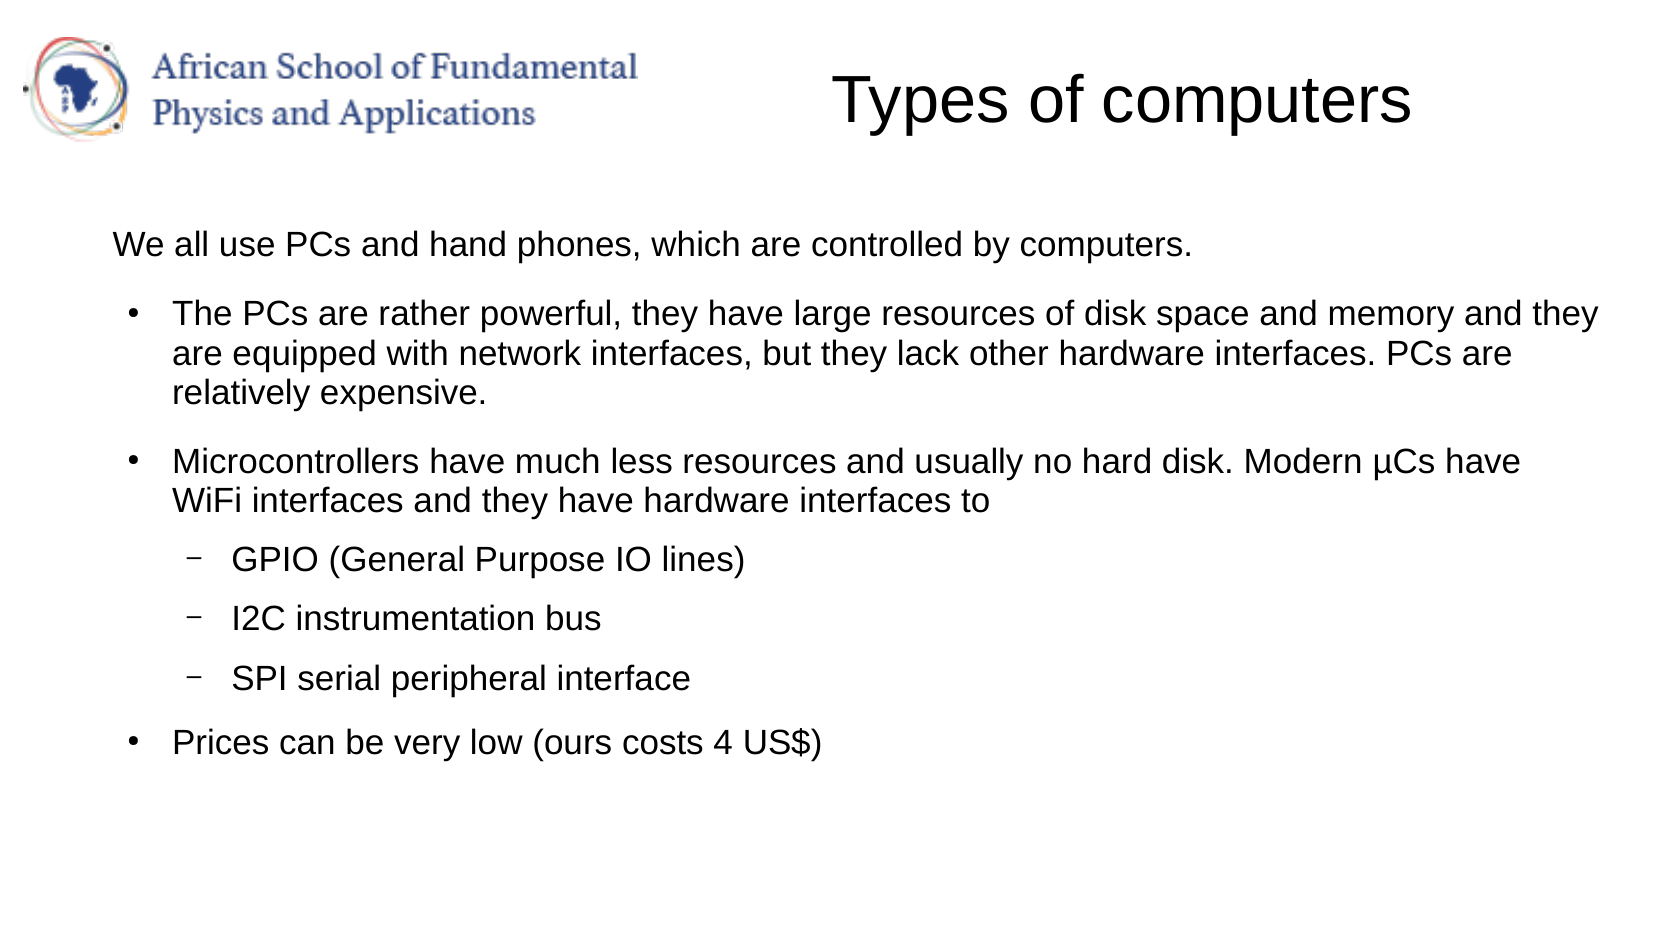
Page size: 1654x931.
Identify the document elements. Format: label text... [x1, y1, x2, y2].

picture [23, 37, 635, 142]
list We all use PCs and hand phones, which are controlled by computers. The PCs are rather powerful, they have large resources of disk space and memory and they are equipped with network interfaces, but they lack other hardware interfaces. PCs are relatively expensive. Microcontrollers have much less resources and usually no hard disk. Modern µCs have WiFi interfaces and they have hardware interfaces to GPIO (General Purpose IO lines) I2C instrumentation bus SPI serial peripheral interface Prices can be very low (ours costs 4 US$) [112, 225, 1601, 765]
title Types of computers [635, 21, 1610, 177]
